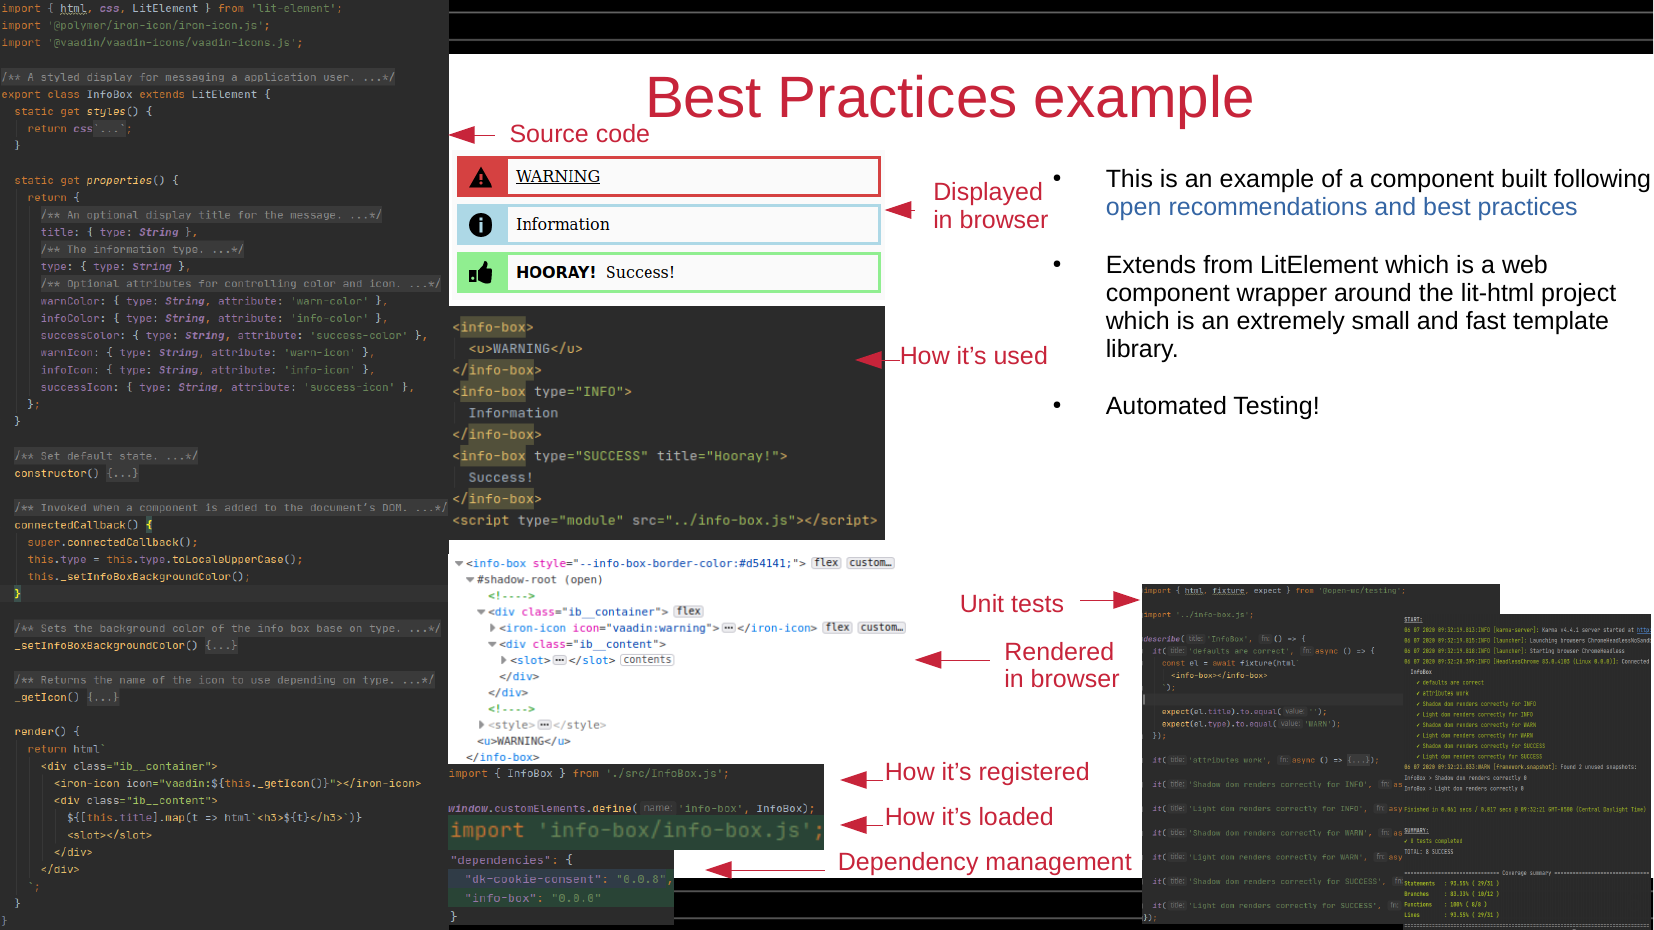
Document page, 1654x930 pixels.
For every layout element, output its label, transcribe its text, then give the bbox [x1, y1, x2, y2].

text_box How it’s used [885, 334, 1035, 406]
text_box Dependency management [823, 840, 1156, 911]
title Best Practices example [645, 0, 1276, 196]
list This is an example of a component built following open recommendations and best practices Extends from LitElement which is a web component wrapper around the lit-html project which is an extremely small and fast template library. Automated Testing! [1035, 165, 1653, 601]
text_box Rendered in browser [989, 629, 1155, 701]
text_box Displayed in browser [918, 170, 1035, 269]
text_box How it’s registered [870, 750, 1126, 795]
picture [1276, 0, 1654, 54]
picture [452, 150, 885, 300]
picture [0, 0, 1654, 930]
text_box Unit tests [945, 582, 1096, 626]
text_box How it’s loaded [870, 795, 1126, 840]
text_box Source code [494, 112, 675, 156]
